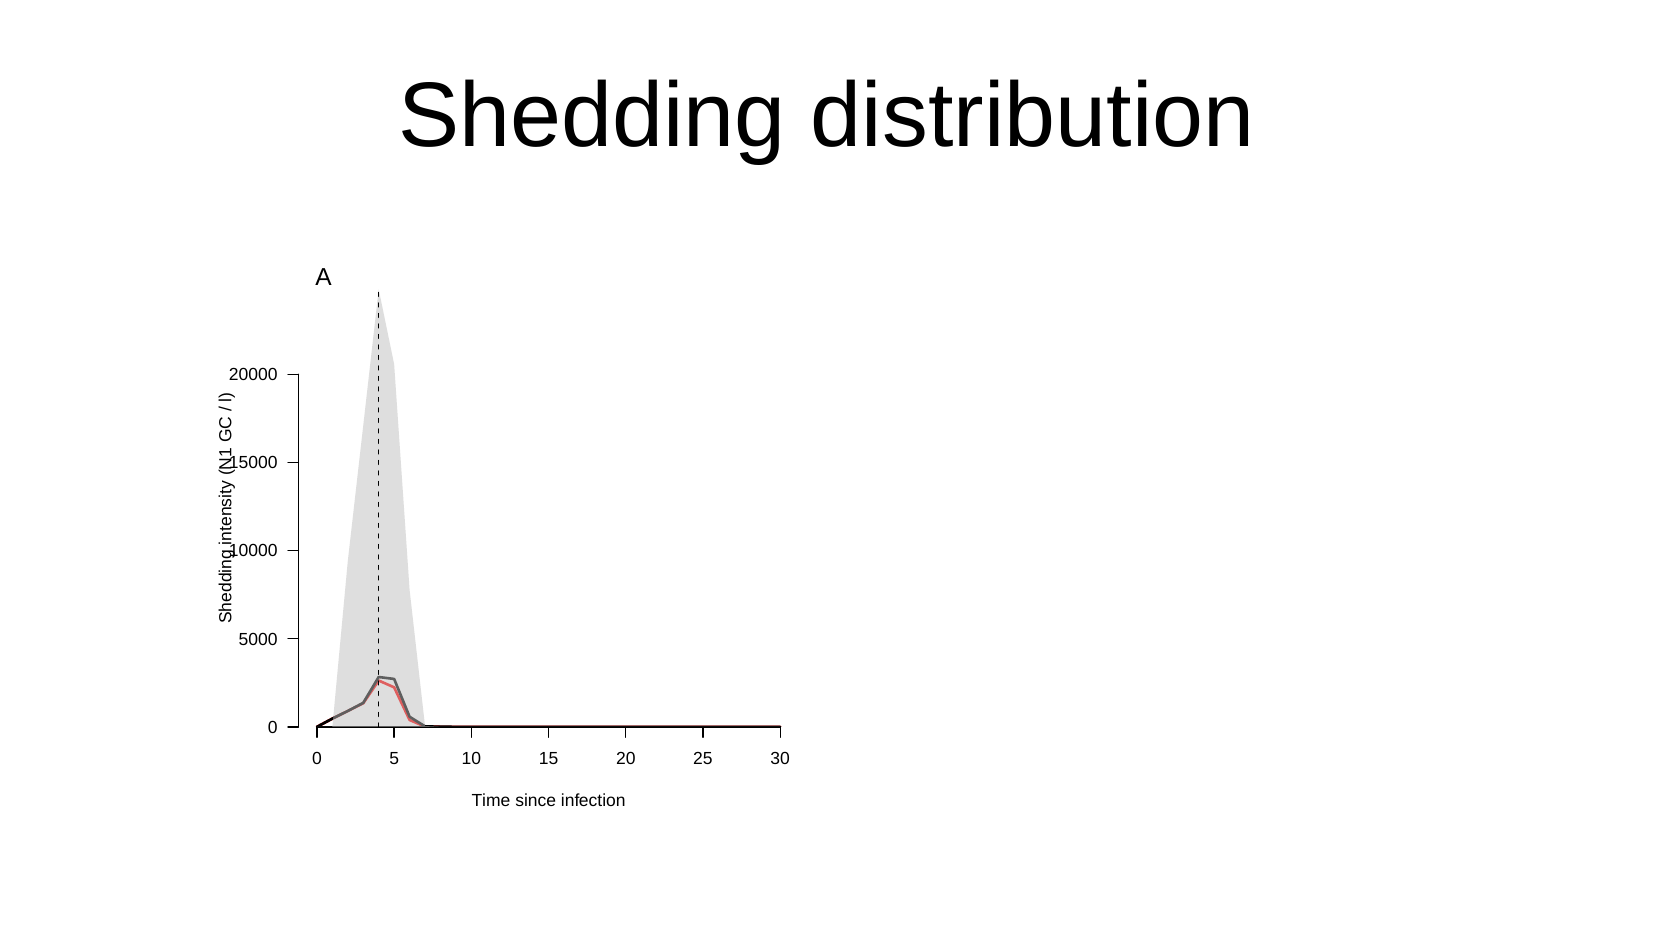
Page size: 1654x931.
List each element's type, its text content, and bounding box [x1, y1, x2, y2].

title Shedding distribution [82, 37, 1571, 193]
picture [212, 203, 840, 826]
